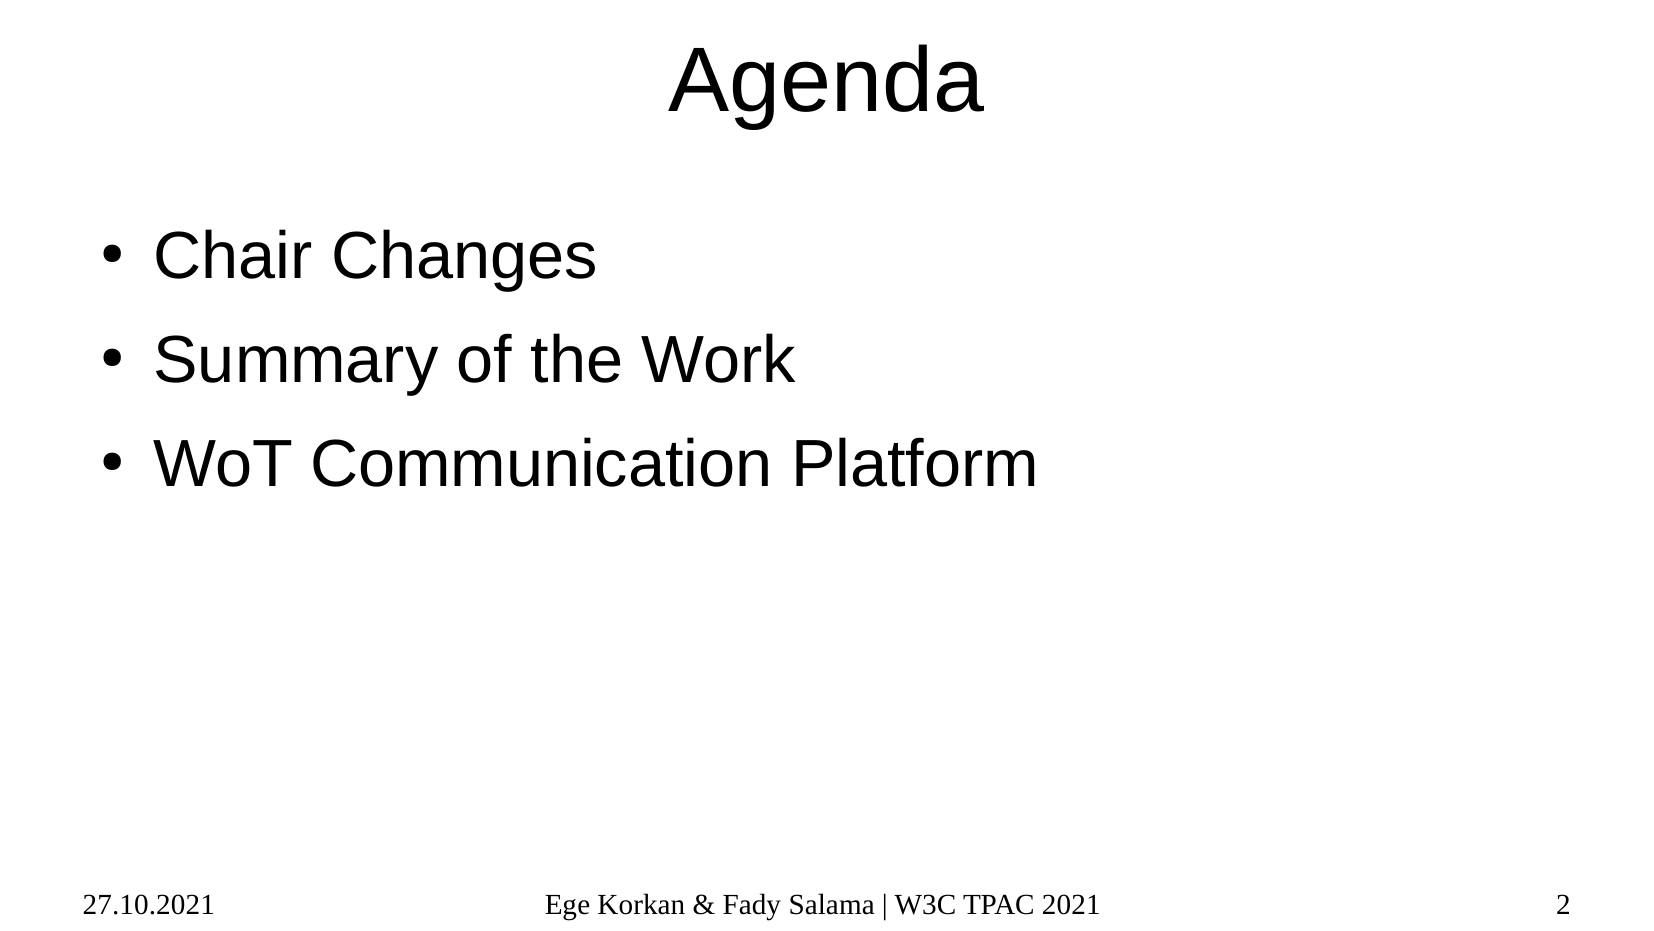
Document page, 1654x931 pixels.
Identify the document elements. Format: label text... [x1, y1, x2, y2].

title Agenda [82, 1, 1571, 157]
list Chair Changes Summary of the Work WoT Communication Platform [82, 217, 1571, 758]
